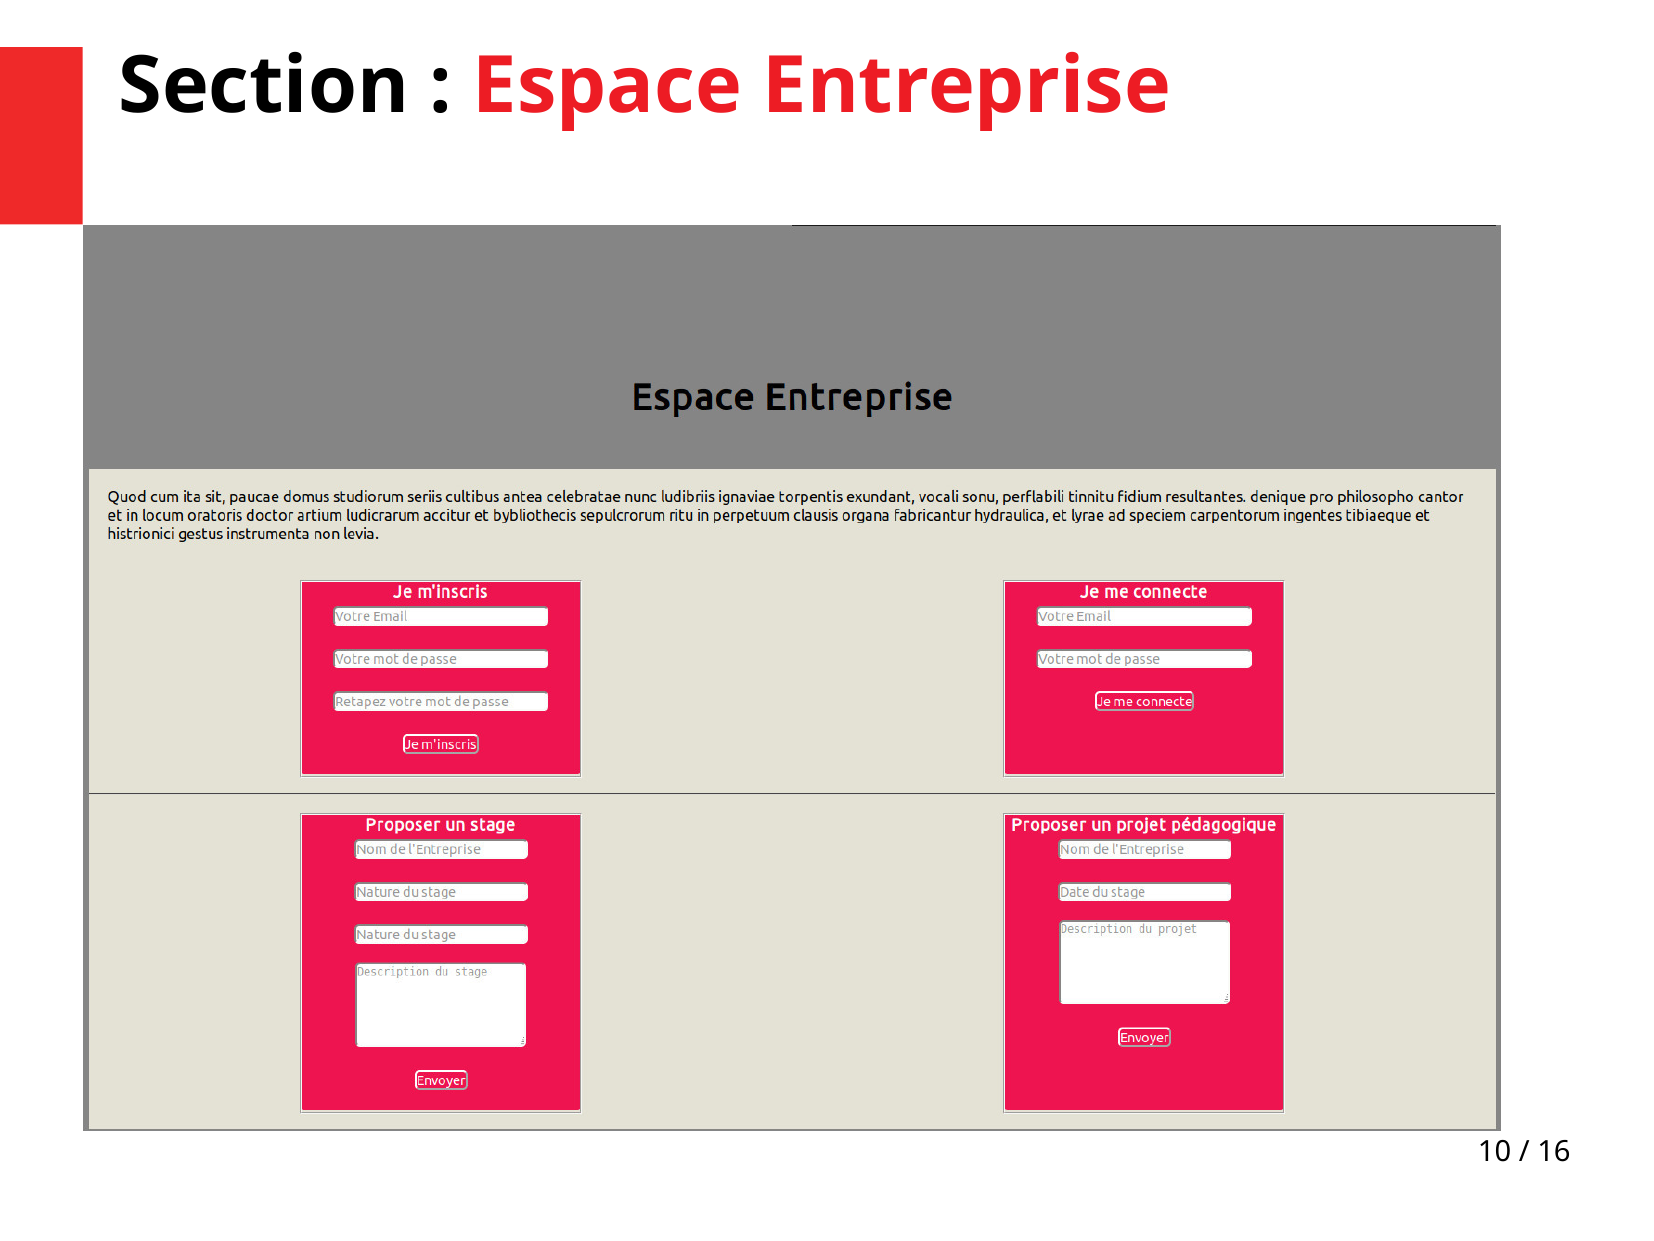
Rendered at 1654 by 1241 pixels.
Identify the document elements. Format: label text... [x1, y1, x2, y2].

picture [83, 225, 1501, 1131]
title Section : Espace Entreprise [118, 35, 1571, 128]
